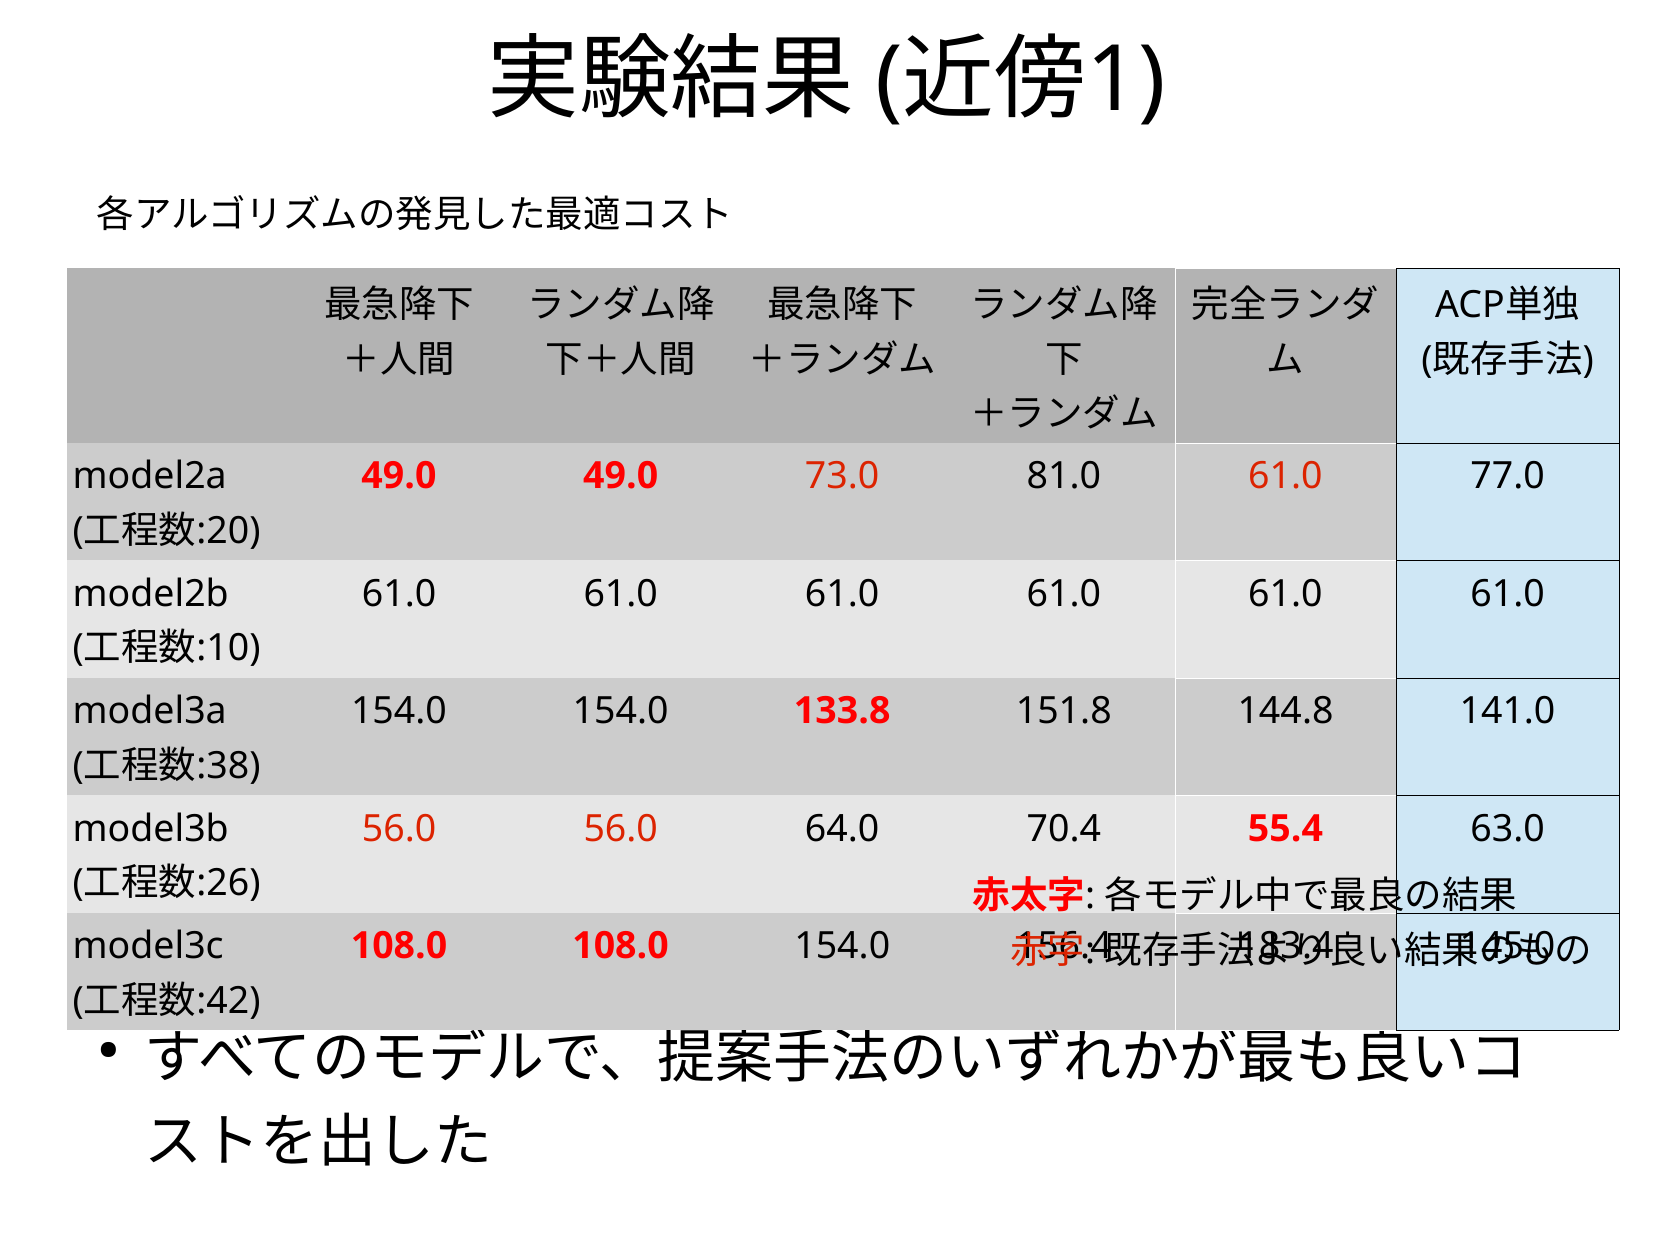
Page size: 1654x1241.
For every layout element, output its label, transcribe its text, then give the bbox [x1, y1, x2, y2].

text_box 各アルゴリズムの発見した最適コスト [81, 176, 1417, 230]
table_header ACP単独 (既存手法) [1397, 269, 1619, 443]
table_cell 61.0 [732, 560, 953, 678]
table_cell 61.0 [1397, 561, 1619, 678]
table_cell 56.0 [510, 795, 732, 913]
table_header 最急降下 ＋ランダム [732, 268, 953, 443]
table_cell model3c (工程数:42) [67, 913, 288, 1030]
table_cell 183.4 [1277, 949, 1296, 957]
table_cell 61.0 [288, 560, 510, 678]
table_cell 108.0 [288, 913, 510, 1030]
table_cell 64.0 [732, 795, 953, 913]
table_cell 70.4 [953, 795, 1175, 913]
list すべてのモデルで、提案手法のいずれかが最も良いコストを出した [82, 172, 1538, 268]
table_cell 49.0 [288, 443, 510, 560]
table_cell 61.0 [1176, 561, 1396, 678]
table_cell 144.8 [1176, 679, 1396, 795]
table_cell 141.0 [1397, 679, 1619, 795]
list すべてのモデルで、提案手法のいずれかが最も良いコストを出した [82, 1030, 1538, 1189]
table_header ランダム降下 ＋ランダム [953, 268, 1175, 443]
table_cell 55.4 [1176, 796, 1396, 858]
table_cell 77.0 [1397, 444, 1619, 560]
table_cell 183.4 [1235, 950, 1247, 961]
text_box 赤太字: 各モデル中で最良の結果 赤字: 既存手法より良い結果のもの [957, 858, 1654, 949]
table_cell 145.0 [1397, 949, 1619, 1030]
table_cell 61.0 [1176, 444, 1396, 560]
table_cell 151.8 [953, 678, 1175, 795]
title 実験結果 (近傍1) [82, 0, 1571, 174]
table_cell 183.4 [1176, 949, 1396, 1030]
table_cell 154.0 [510, 678, 732, 795]
table_cell 61.0 [953, 560, 1175, 678]
table_cell 73.0 [732, 443, 953, 560]
table_header 完全ランダム [1176, 269, 1396, 443]
table_cell 156.4 [953, 913, 1175, 1030]
table_cell model2a (工程数:20) [67, 443, 288, 560]
table_header [67, 268, 288, 443]
table_cell 108.0 [510, 913, 732, 1030]
table_header ランダム降下＋人間 [510, 268, 732, 443]
table_cell model3b (工程数:26) [67, 795, 288, 913]
table_cell 63.0 [1397, 796, 1619, 858]
table_cell 49.0 [510, 443, 732, 560]
table_cell 154.0 [732, 913, 953, 1030]
table_cell 133.8 [732, 678, 953, 795]
table_cell model2b (工程数:10) [67, 560, 288, 678]
table_cell 61.0 [510, 560, 732, 678]
table_cell 56.0 [288, 795, 510, 913]
table_header 最急降下 ＋人間 [288, 268, 510, 443]
table_cell model3a (工程数:38) [67, 678, 288, 795]
table_cell 154.0 [288, 678, 510, 795]
table_cell 145.0 [1530, 952, 1545, 962]
table_cell 81.0 [953, 443, 1175, 560]
